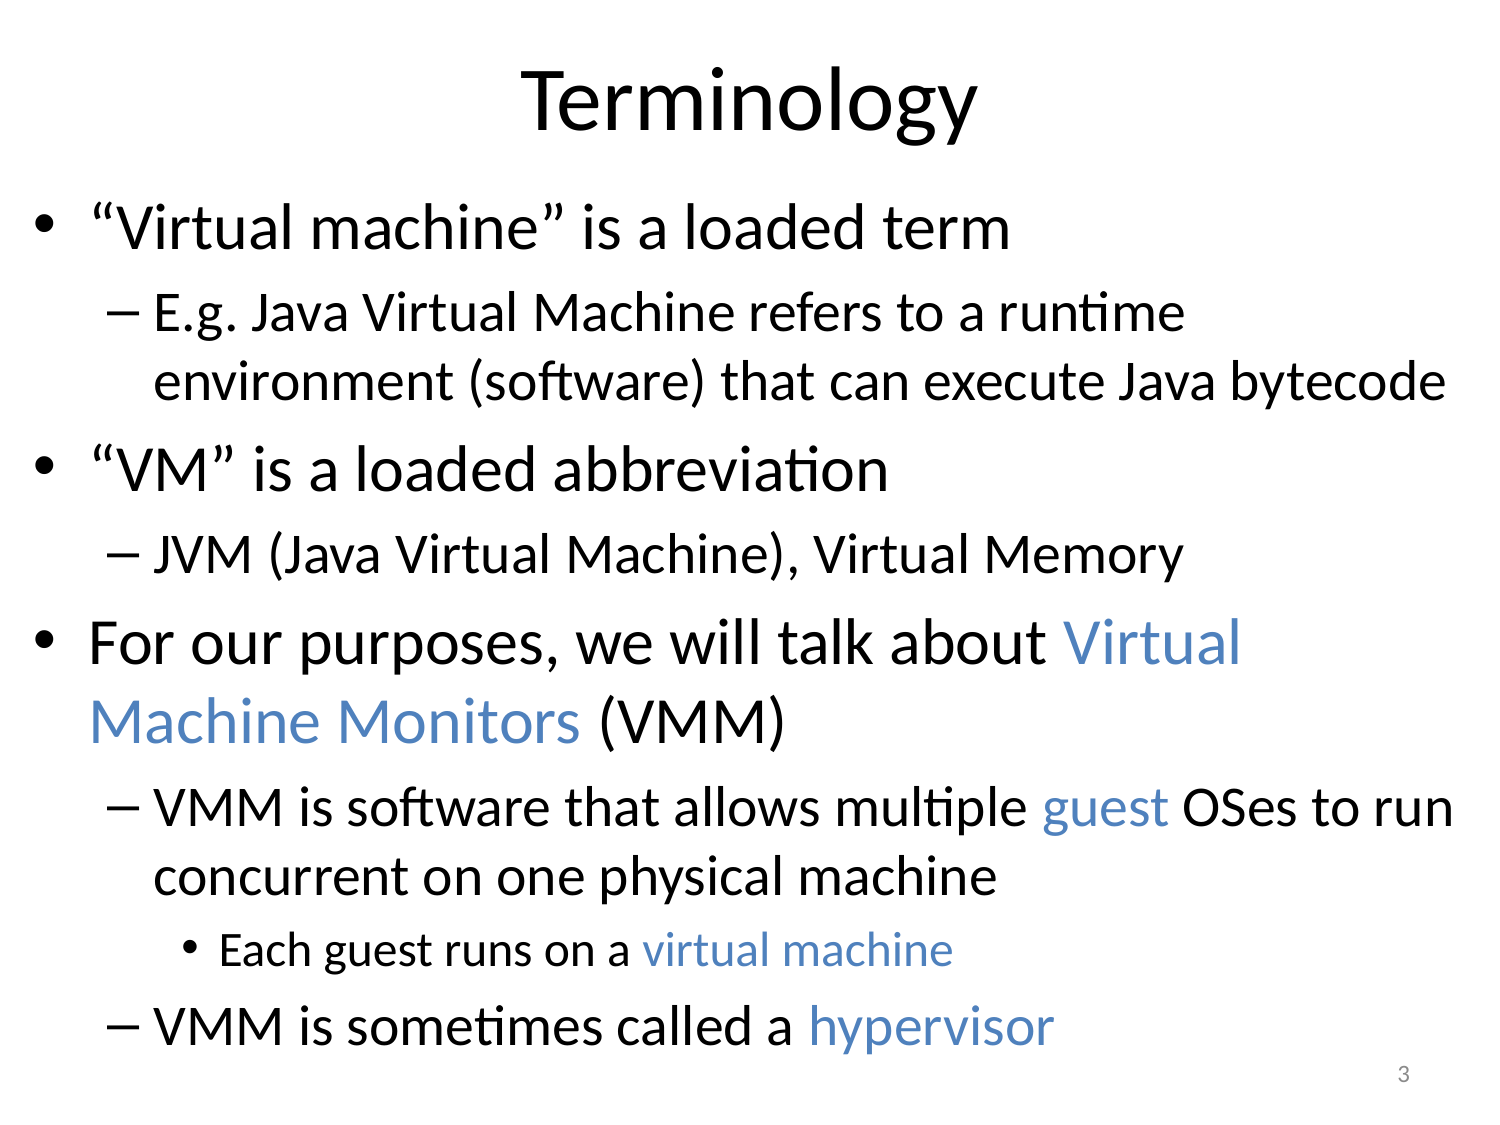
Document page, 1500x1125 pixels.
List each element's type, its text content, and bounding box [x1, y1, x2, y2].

list “Virtual machine” is a loaded term E.g. Java Virtual Machine refers to a runtime environment (software) that can execute Java bytecode “VM” is a loaded abbreviation JVM (Java Virtual Machine), Virtual Memory For our purposes, we will talk about Virtual Machine Monitors (VMM) VMM is software that allows multiple guest OSes to run concurrent on one physical machine Each guest runs on a virtual machine VMM is sometimes called a hypervisor [17, 175, 1482, 1066]
slide_number <number> [1074, 1042, 1425, 1103]
title Terminology [75, 0, 1425, 175]
